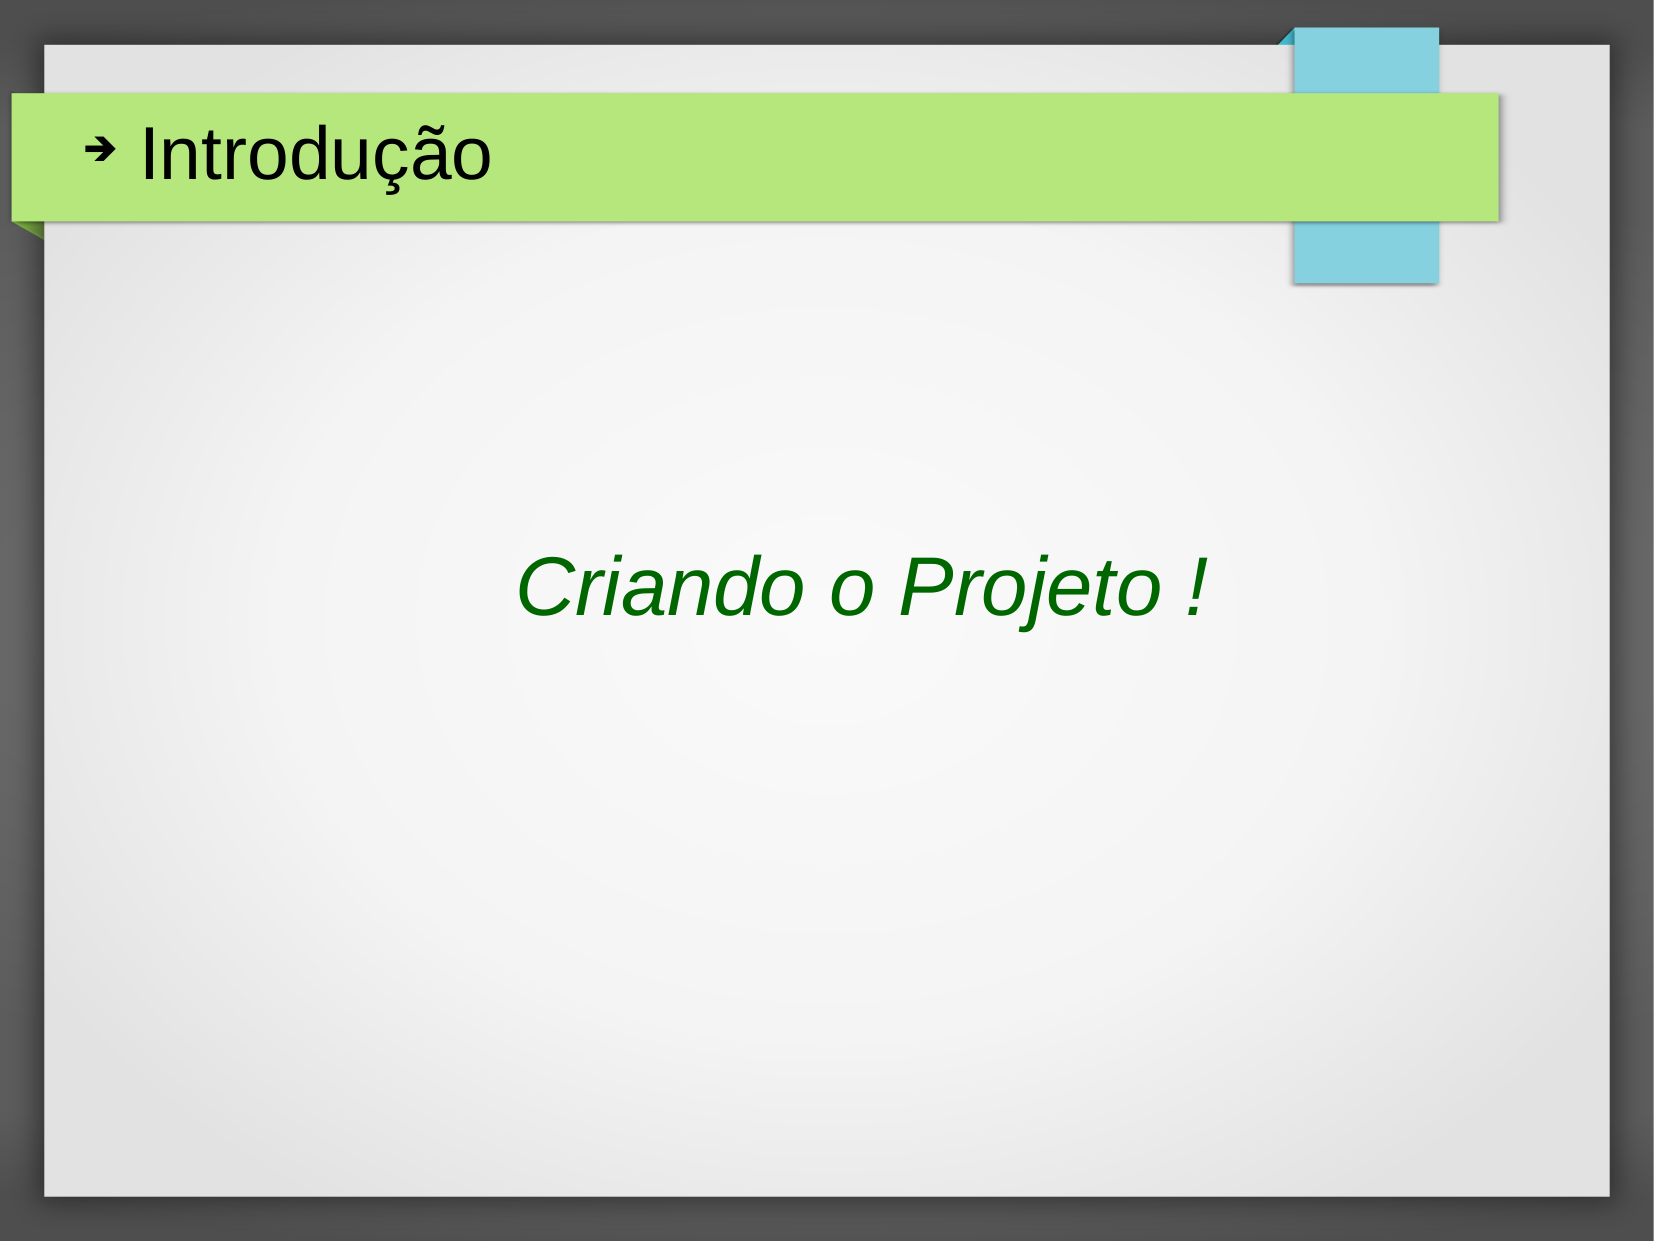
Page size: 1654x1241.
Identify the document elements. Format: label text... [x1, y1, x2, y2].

picture [0, 0, 1654, 1241]
title Introdução [82, 94, 1264, 213]
list Criando o Projeto ! [82, 295, 1571, 1015]
